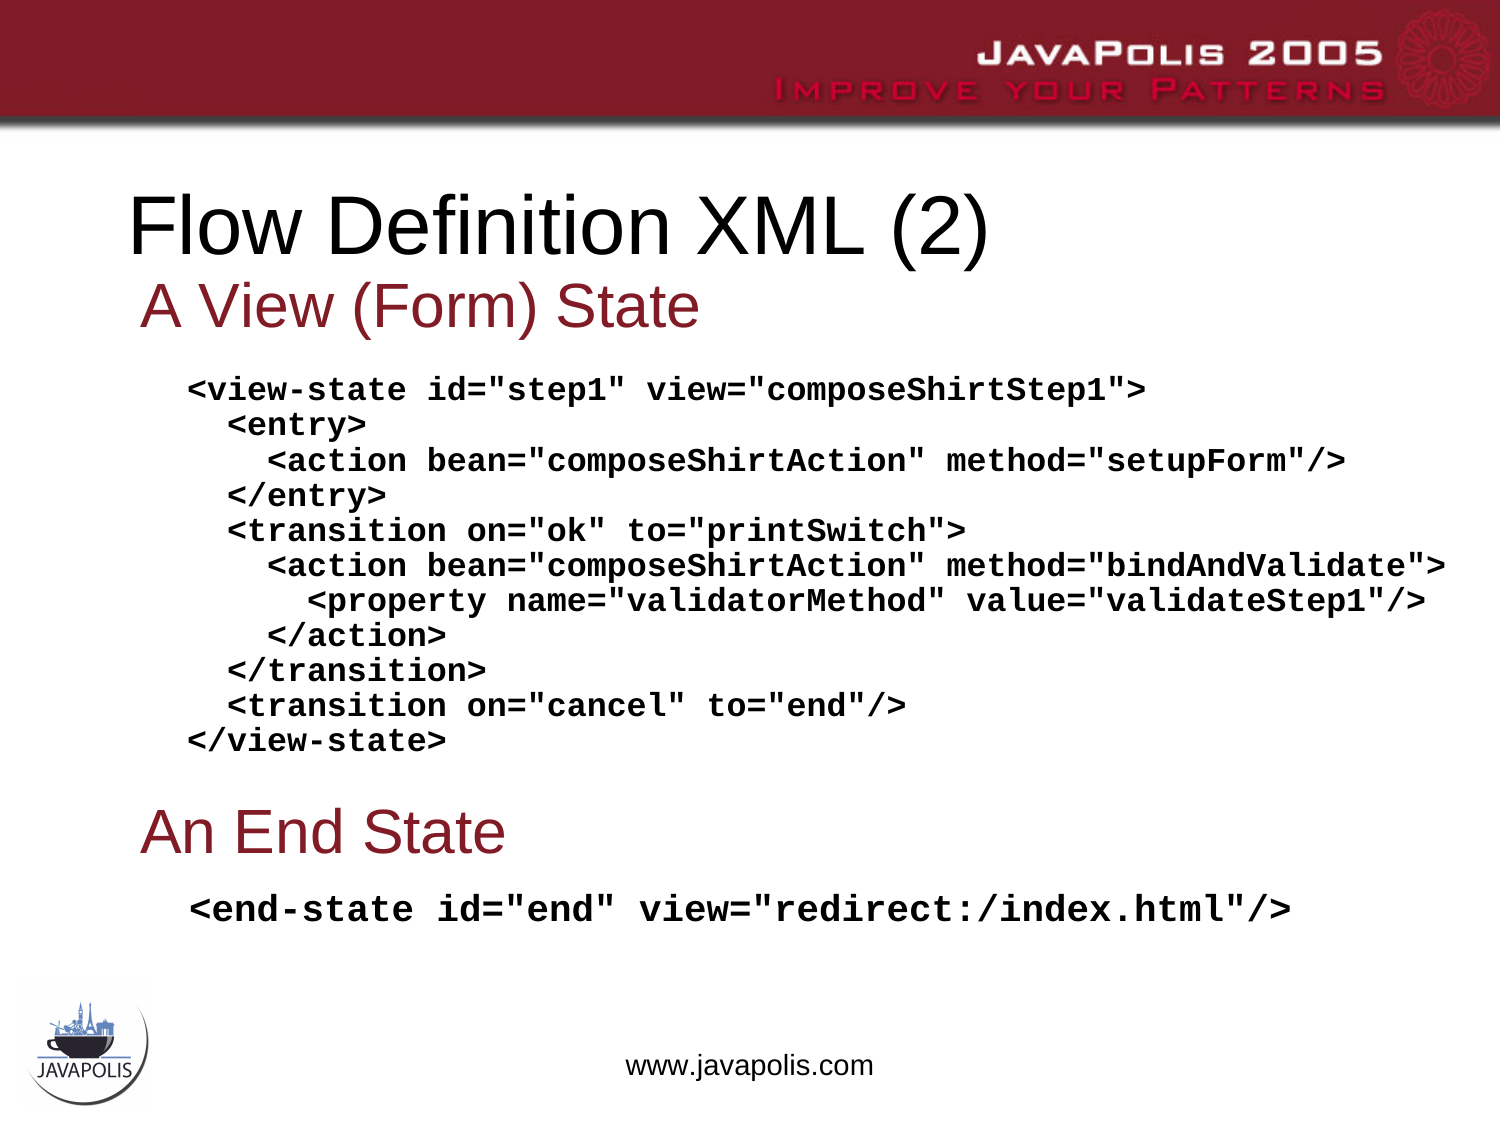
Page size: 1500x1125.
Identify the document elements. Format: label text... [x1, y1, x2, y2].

text_box <view-state id="step1" view="composeShirtStep1"> <entry> <action bean="composeShirtAction" method="setupForm"/> </entry> <transition on="ok" to="printSwitch"> <action bean="composeShirtAction" method="bindAndValidate"> <property name="validatorMethod" value="validateStep1"/> </action> </transition> <transition on="cancel" to="end"/> </view-state> [173, 366, 1500, 767]
text_box A View (Form) State [125, 262, 1358, 348]
picture [20, 976, 149, 1106]
text_box <end-state id="end" view="redirect:/index.html"/> [175, 883, 1374, 985]
title Flow Definition XML (2) [112, 153, 1397, 279]
text_box An End State [125, 787, 1358, 873]
picture [0, 0, 1500, 140]
